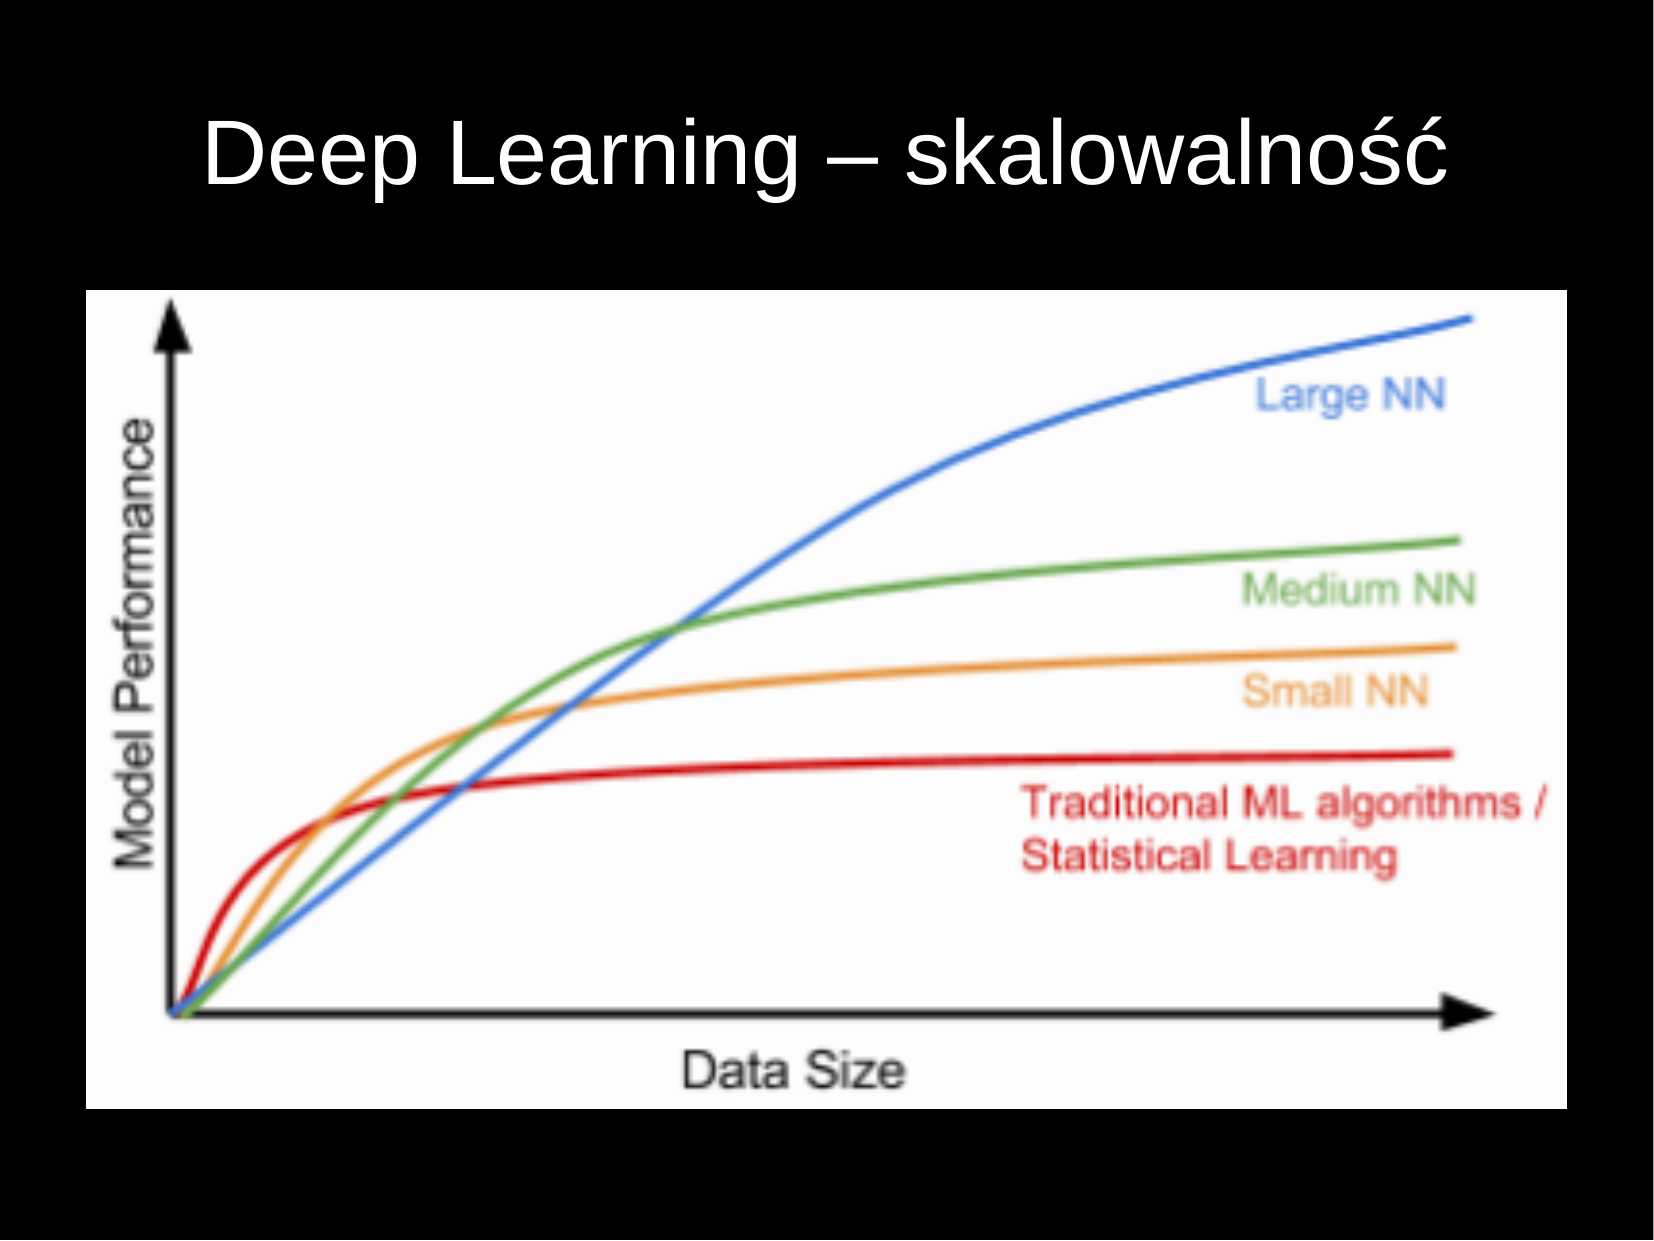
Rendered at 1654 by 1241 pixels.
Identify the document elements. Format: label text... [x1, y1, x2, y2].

title Deep Learning – skalowalność [82, 49, 1571, 257]
picture [86, 290, 1567, 1109]
